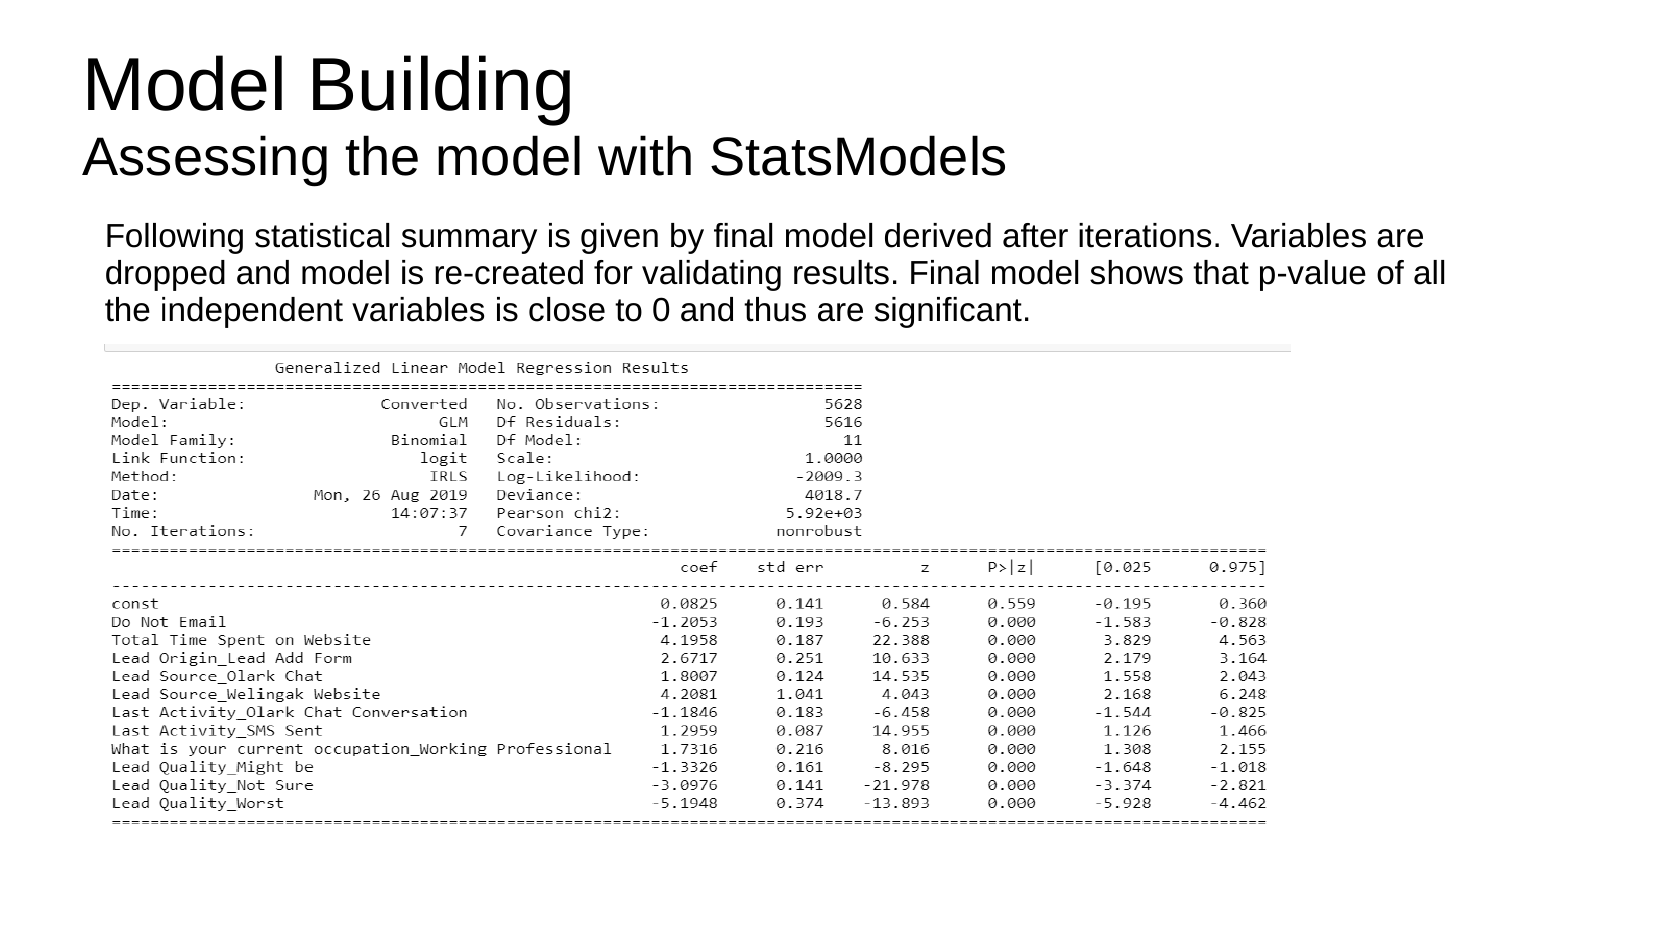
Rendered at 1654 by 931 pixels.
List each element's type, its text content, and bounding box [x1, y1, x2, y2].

text_box Following statistical summary is given by final model derived after iterations. Variables are dropped and model is re-created for validating results. Final model shows that p-value of all the independent variables is close to 0 and thus are significant. [90, 210, 1516, 336]
title Model Building Assessing the model with StatsModels [82, 36, 1571, 193]
picture [90, 344, 1291, 843]
